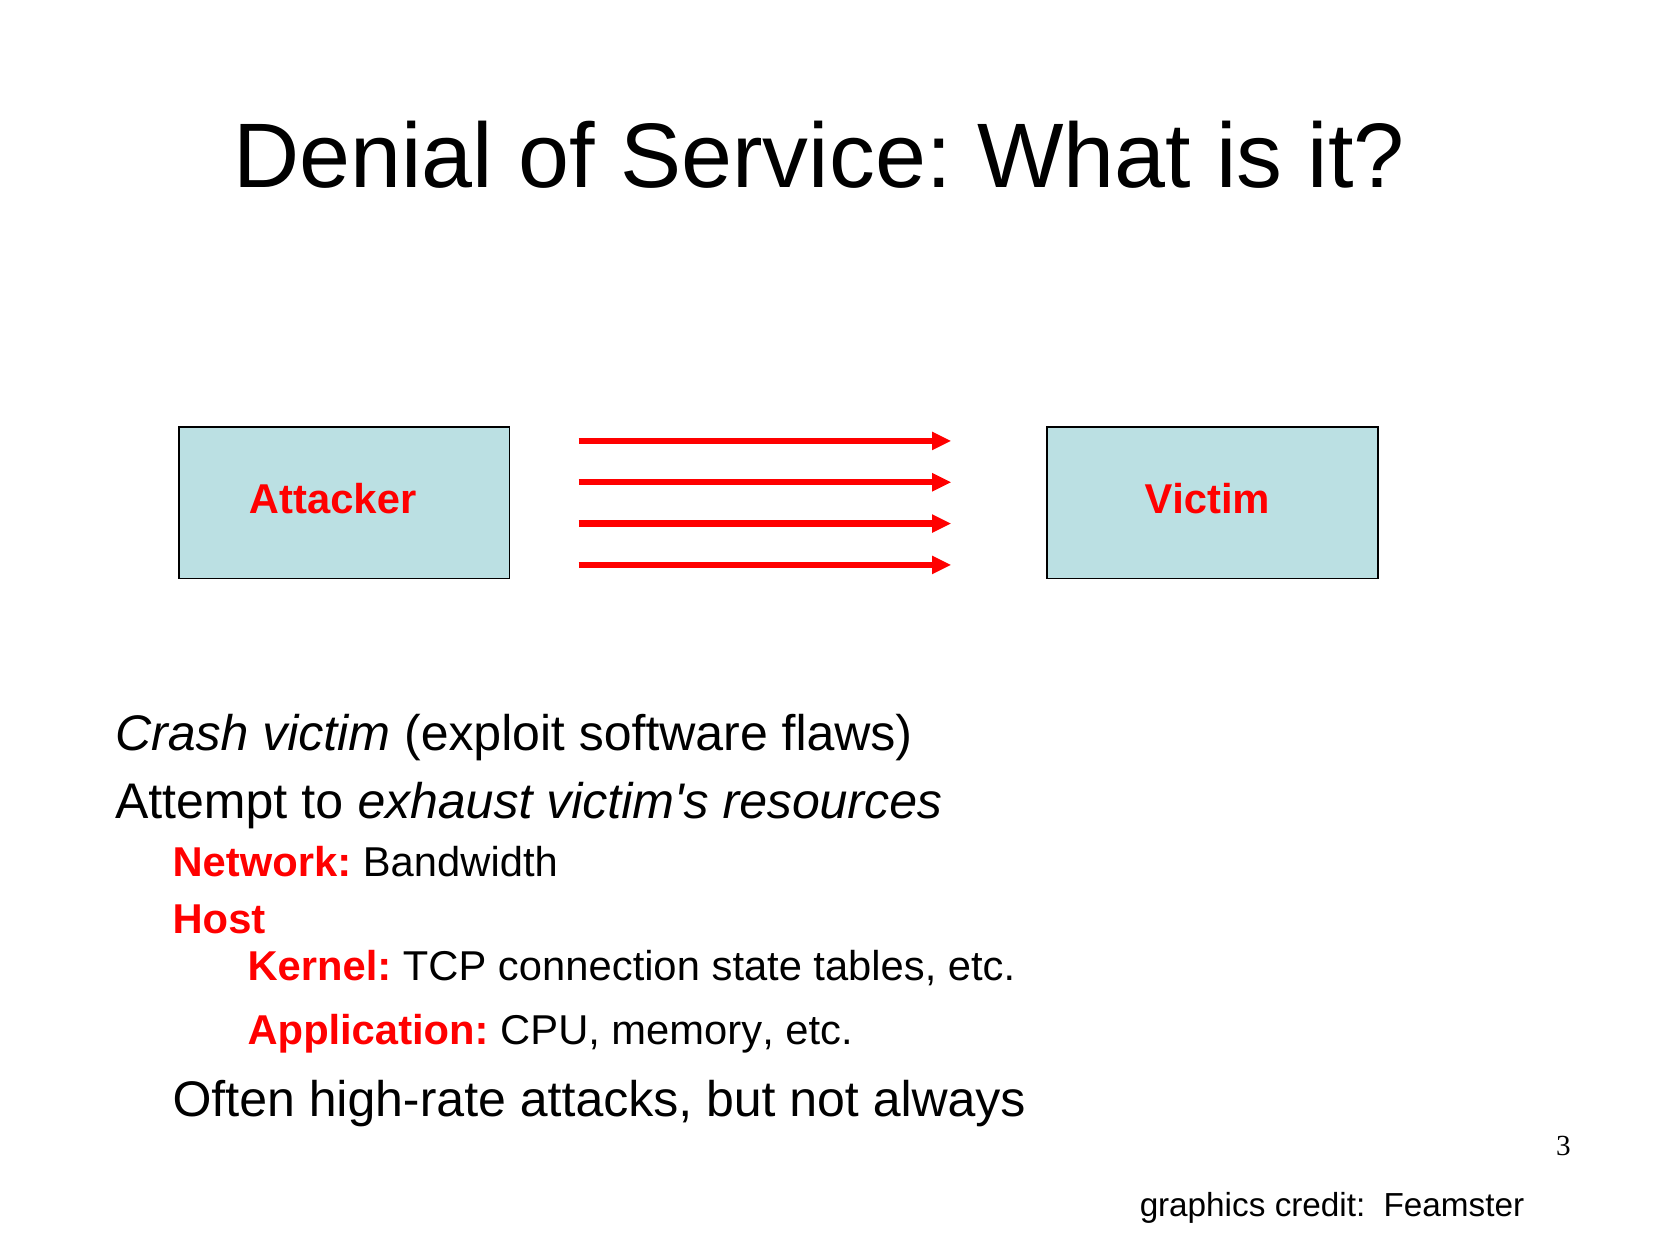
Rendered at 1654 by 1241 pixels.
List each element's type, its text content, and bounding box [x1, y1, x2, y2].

text_box Attacker [234, 468, 524, 531]
text_box graphics credit: Feamster [1125, 1178, 1651, 1235]
text_box Victim [1129, 468, 1420, 531]
list Crash victim (exploit software flaws) Attempt to exhaust victim's resources Network: Bandwidth Host Kernel: TCP connection state tables, etc. Application: CPU, memory, etc. Often high-rate attacks, but not always [82, 697, 1571, 1162]
text_box [1047, 427, 1378, 579]
text_box [179, 427, 510, 579]
title Denial of Service: What is it? [27, 52, 1613, 260]
